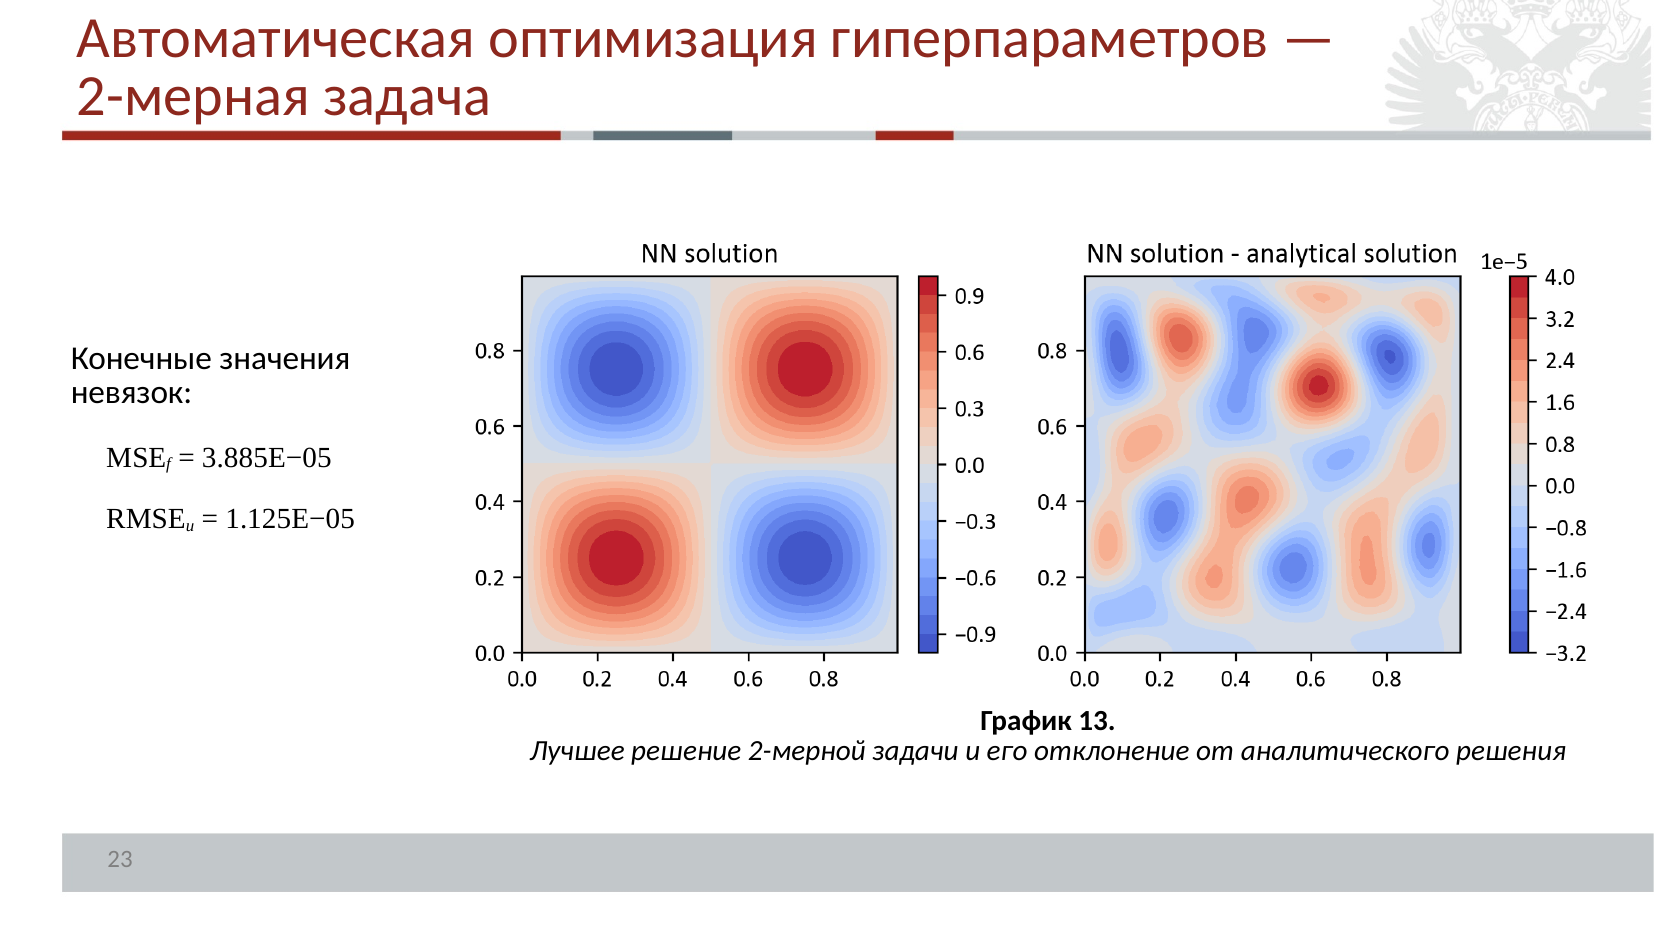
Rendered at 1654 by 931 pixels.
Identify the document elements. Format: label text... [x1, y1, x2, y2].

title Автоматическая оптимизация гиперпараметров — 2-мерная задача [76, 13, 1565, 131]
picture [0, 0, 1654, 931]
text_box Конечные значения невязок: MSEf = 3.885E−05 RMSEu = 1.125E−05 [70, 345, 442, 536]
text_box График 13. Лучшее решение 2-мерной задачи и его отклонение от аналитического решения [501, 708, 1595, 768]
